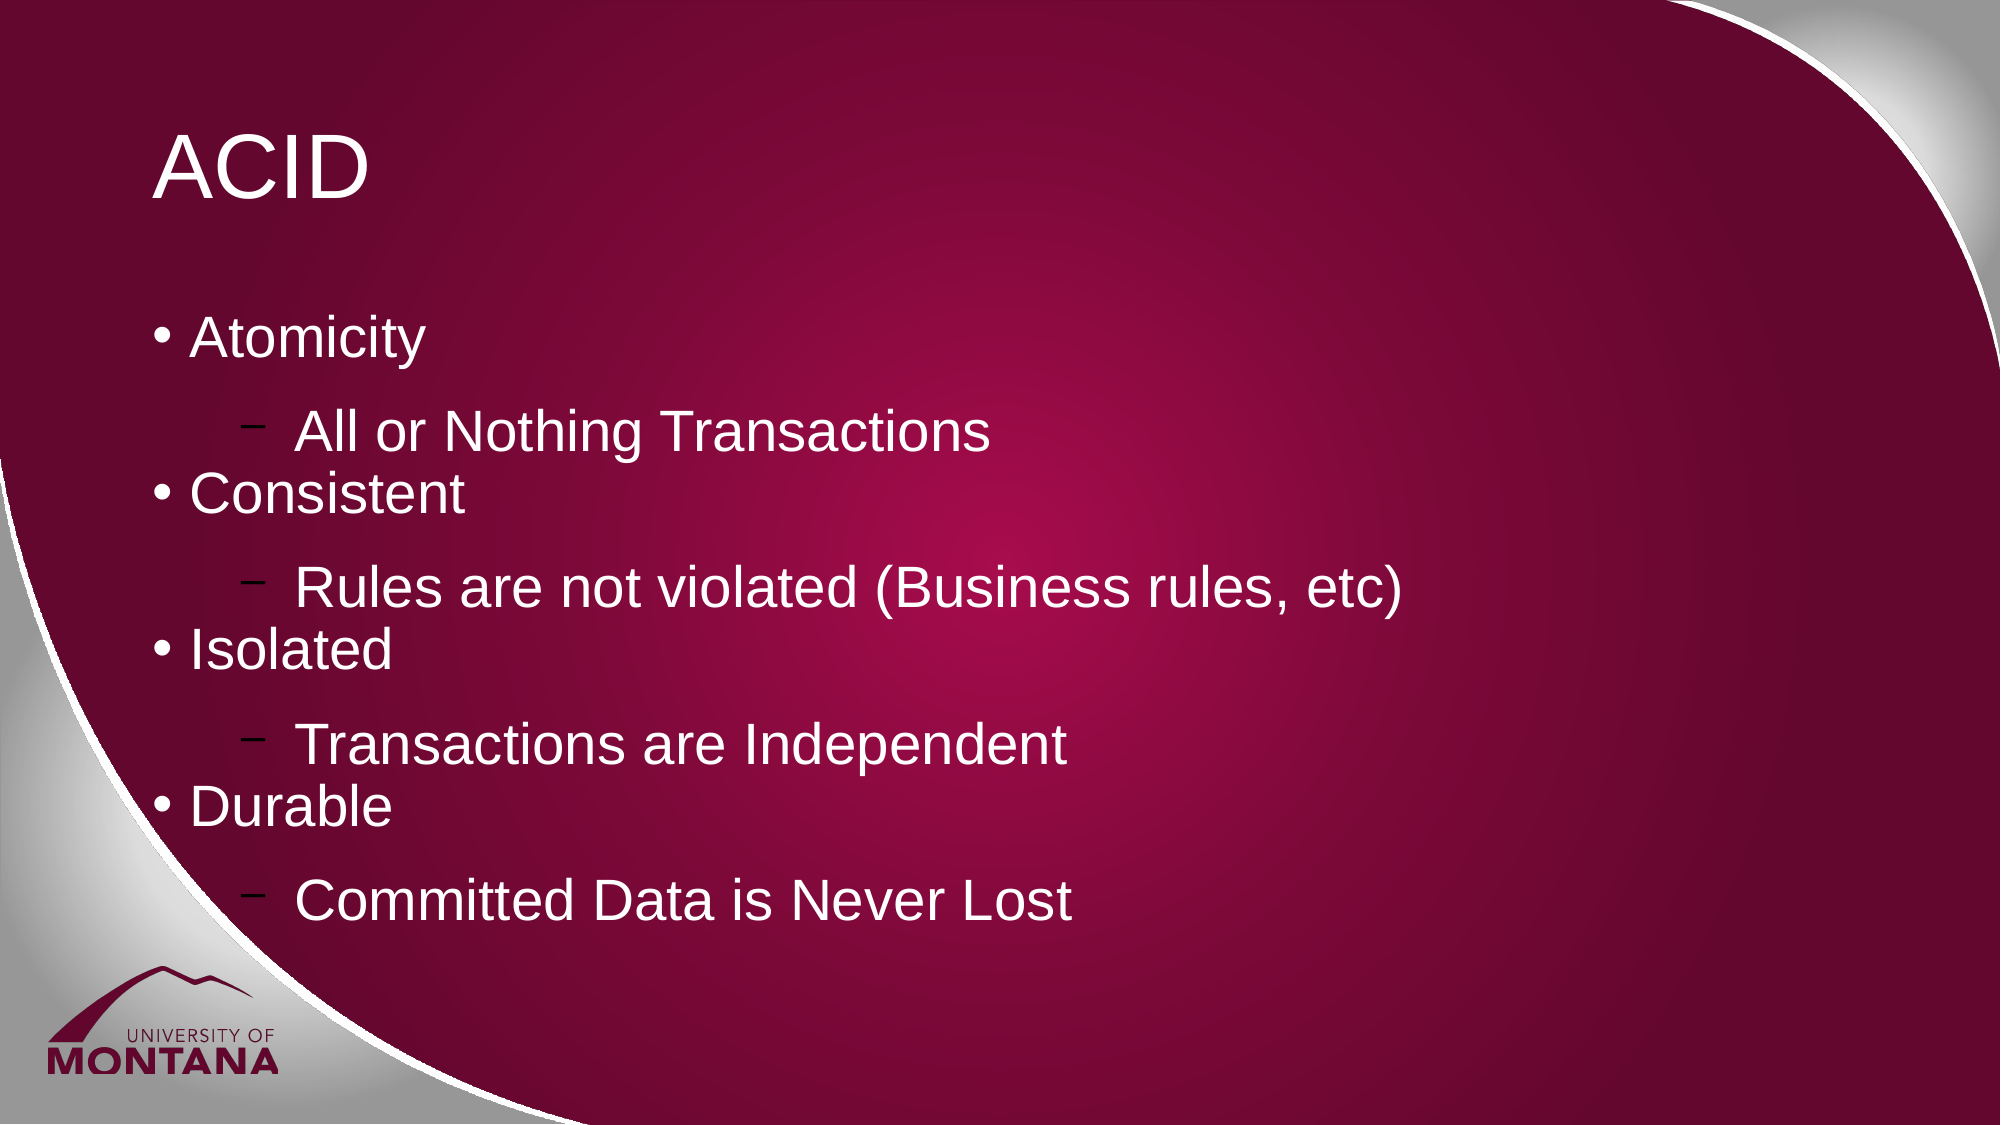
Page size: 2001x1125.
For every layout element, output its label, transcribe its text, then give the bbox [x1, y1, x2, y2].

title ACID [137, 59, 1863, 278]
list Atomicity All or Nothing Transactions Consistent Rules are not violated (Business rules, etc) Isolated Transactions are Independent Durable Committed Data is Never Lost [137, 299, 1863, 1014]
picture [0, 0, 2000, 1125]
